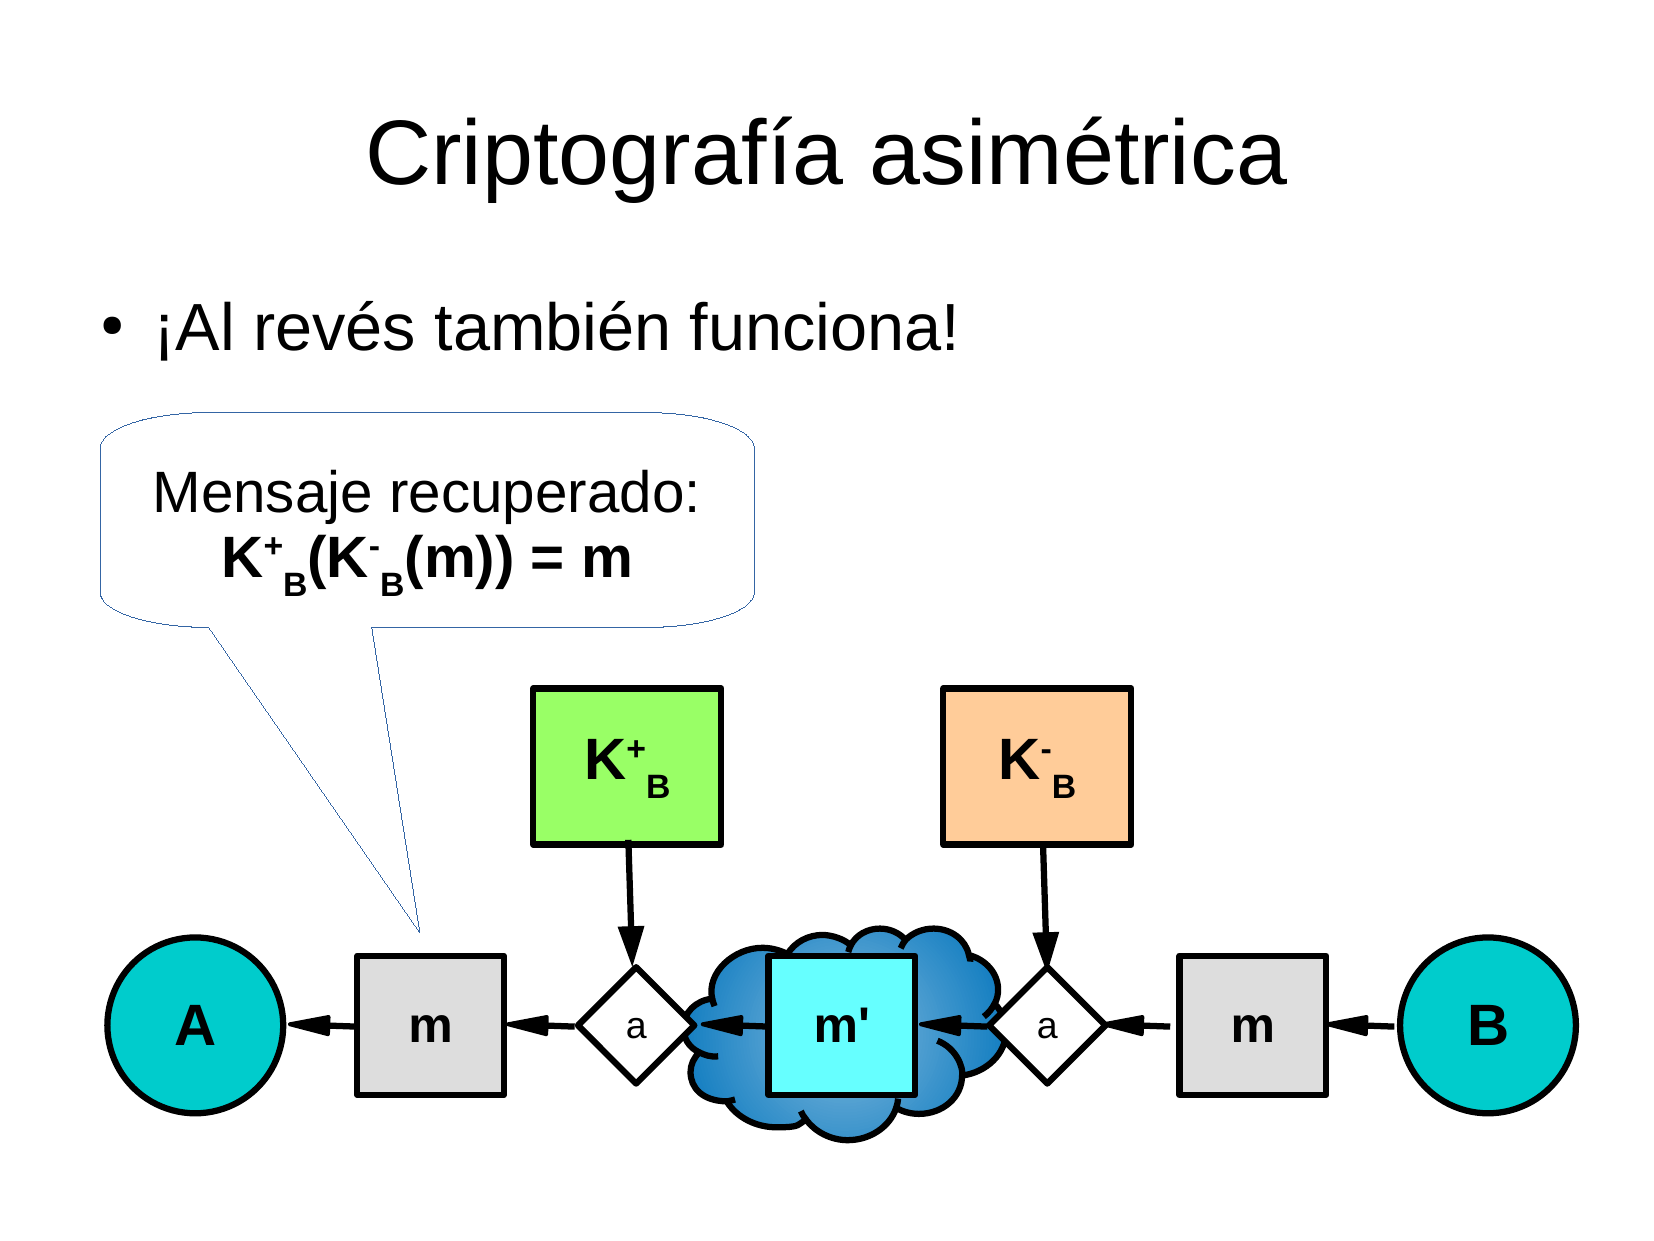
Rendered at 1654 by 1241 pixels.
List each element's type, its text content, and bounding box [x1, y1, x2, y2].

text_box K-B [943, 688, 1132, 845]
text_box m' [768, 955, 915, 1095]
title Criptografía asimétrica [82, 49, 1571, 257]
text_box [684, 928, 1005, 1141]
text_box a [989, 968, 1104, 1084]
text_box m [1179, 955, 1327, 1095]
text_box B [1400, 937, 1576, 1114]
text_box K+B [533, 688, 722, 845]
list ¡Al revés también funciona! [82, 290, 1571, 634]
text_box A [107, 937, 284, 1114]
text_box m [357, 955, 504, 1095]
text_box a [577, 967, 695, 1084]
text_box Mensaje recuperado: K+B(K-B(m)) = m [100, 412, 755, 933]
